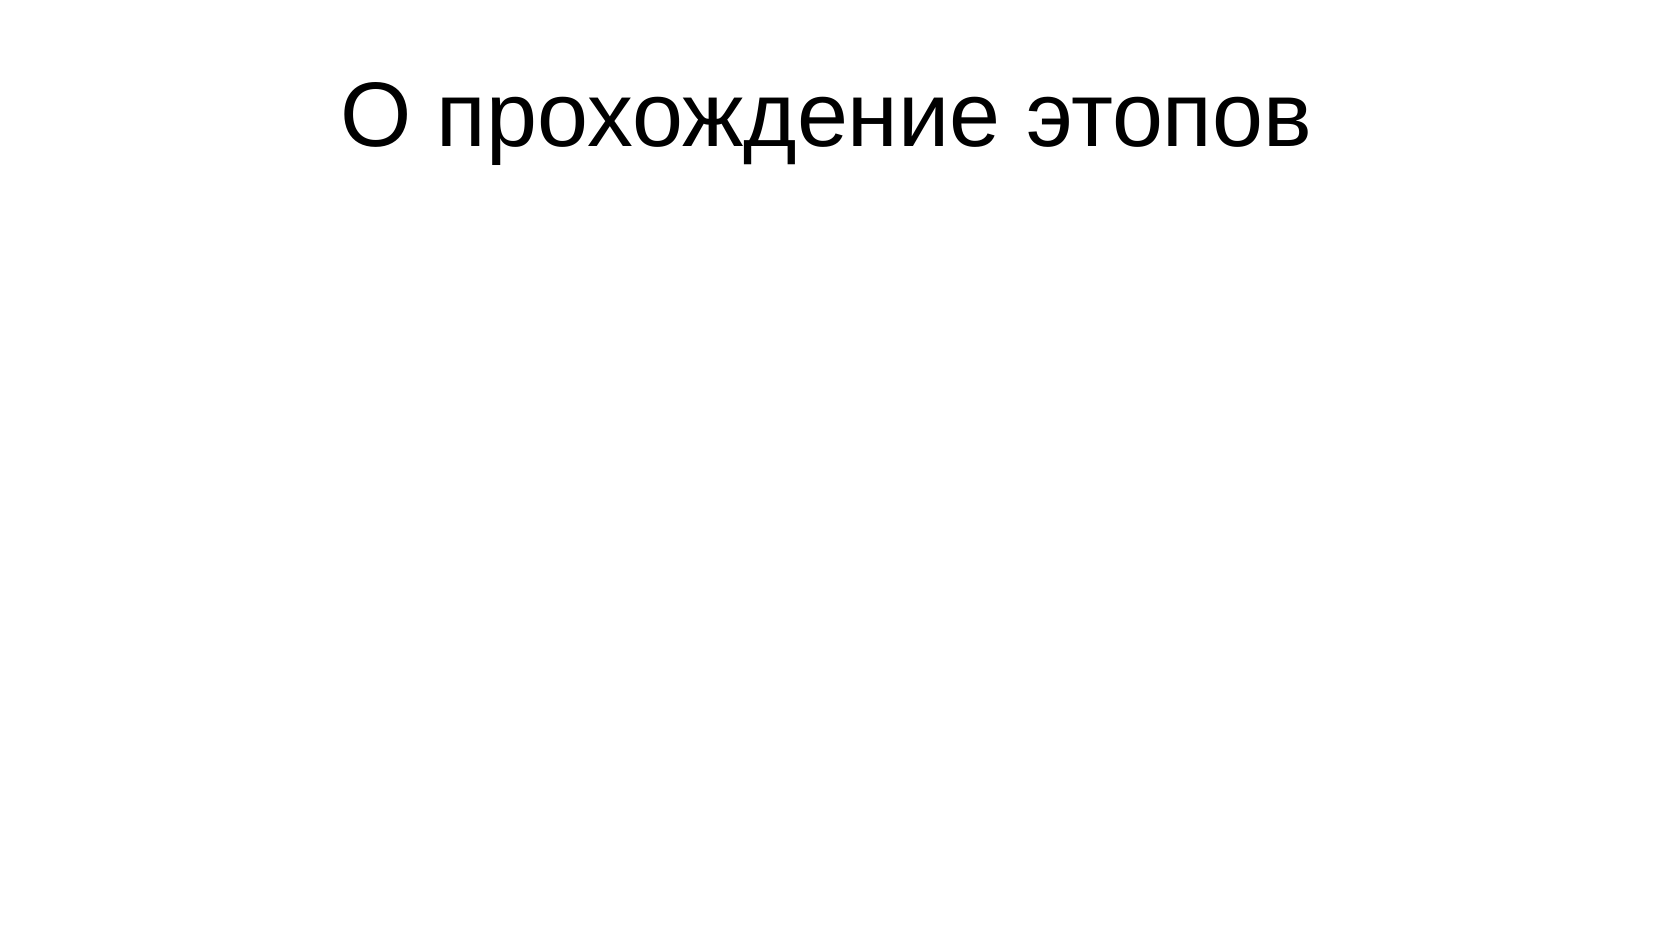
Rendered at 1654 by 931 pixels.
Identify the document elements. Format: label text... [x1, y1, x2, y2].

title О прохождение этопов [82, 37, 1571, 193]
